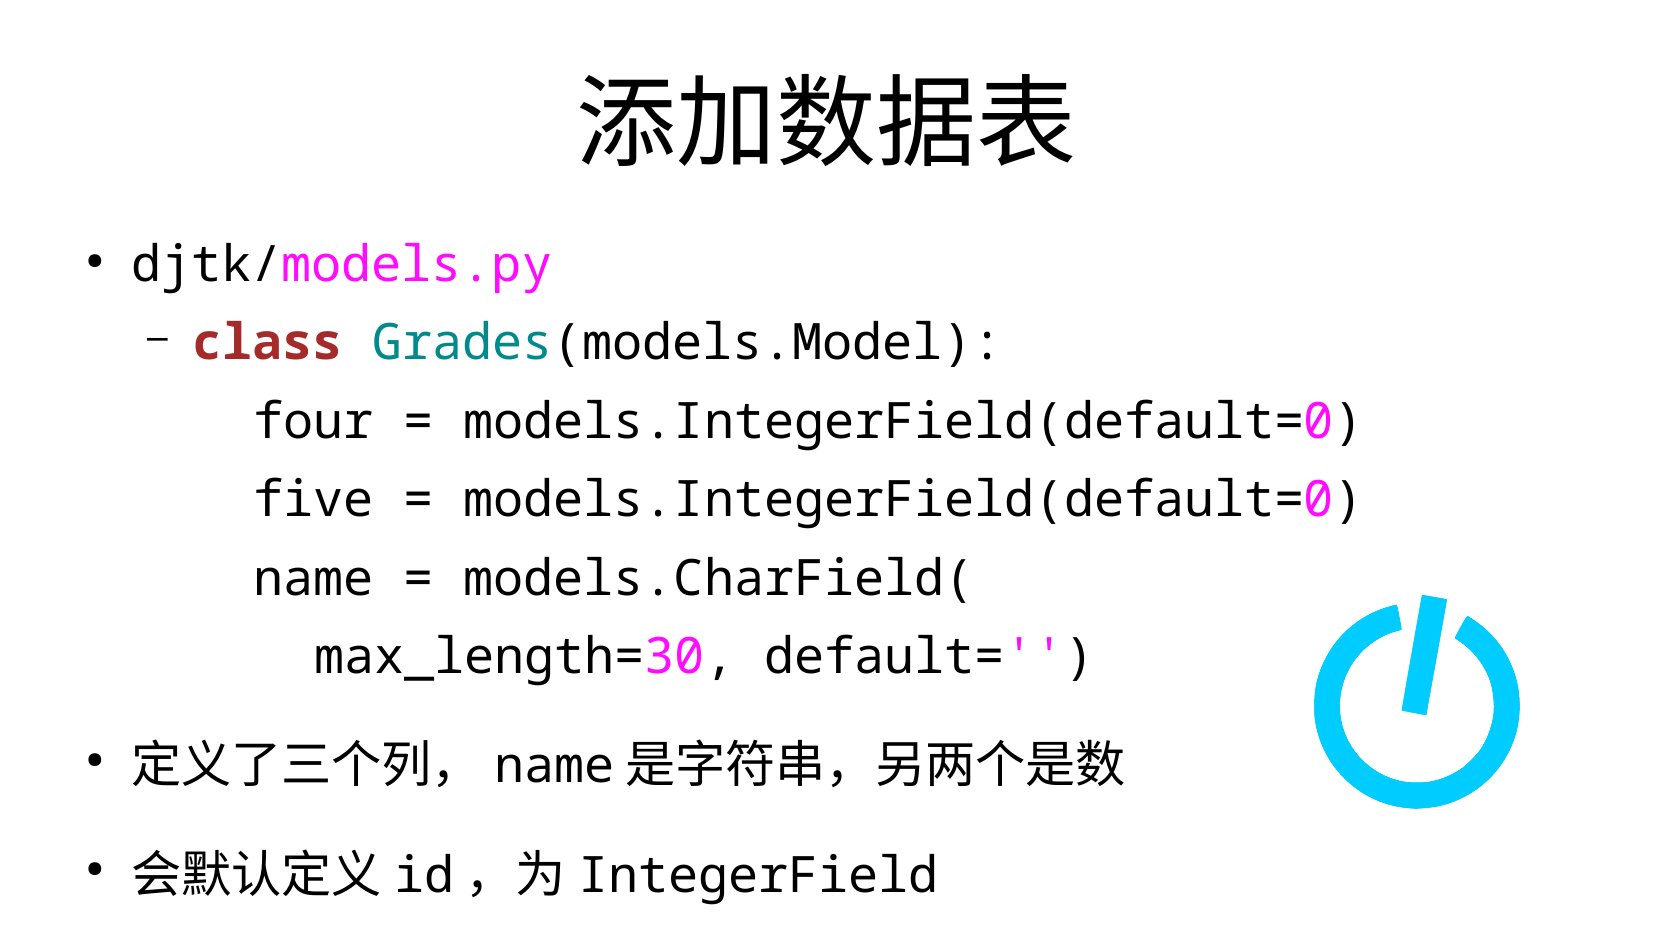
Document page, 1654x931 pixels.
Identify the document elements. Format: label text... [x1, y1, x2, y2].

title 添加数据表 [82, 37, 1571, 193]
list djtk/models.py class Grades(models.Model): four = models.IntegerField(default=0) five = models.IntegerField(default=0) name = models.CharField( max_length=30, default='') 定义了三个列，name是字符串，另两个是数 会默认定义id，为IntegerField [70, 217, 1595, 910]
